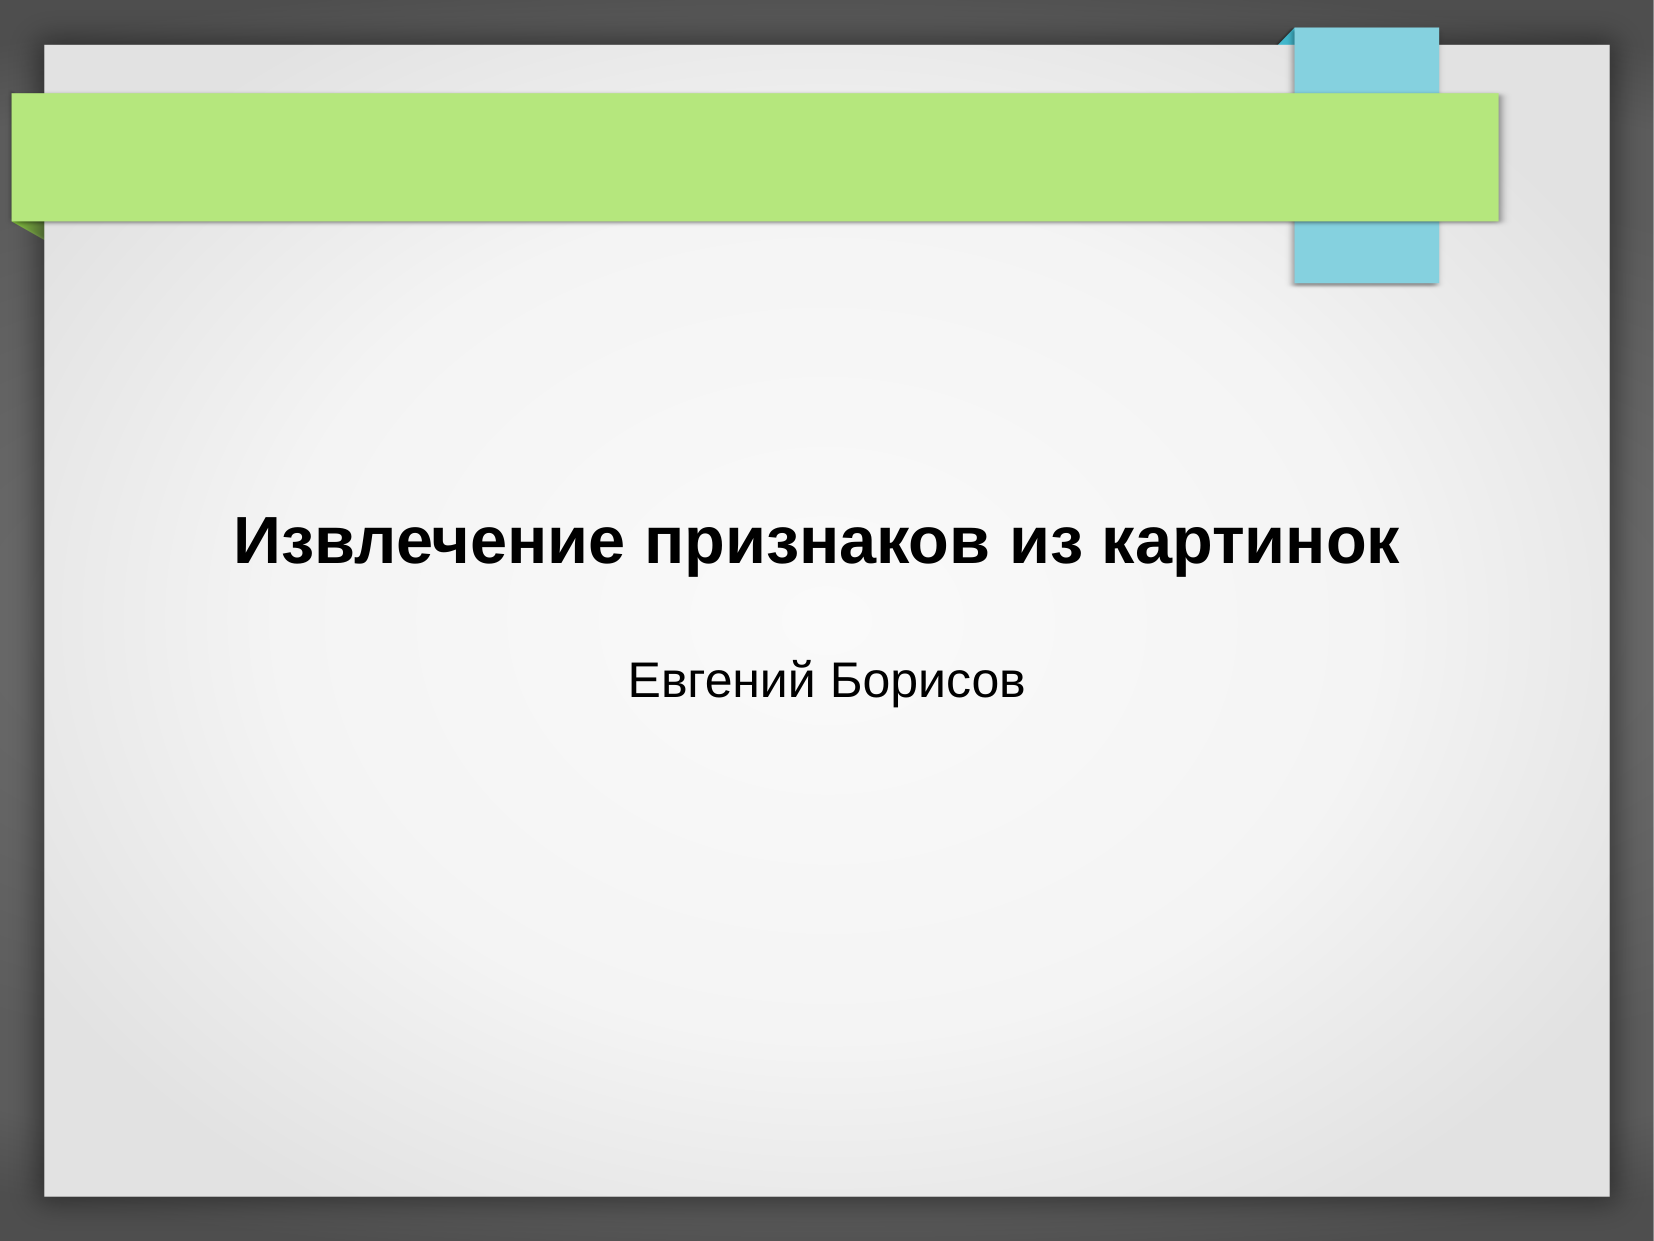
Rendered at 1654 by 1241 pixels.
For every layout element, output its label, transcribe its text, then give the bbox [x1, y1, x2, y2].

picture [0, 0, 1654, 1241]
subtitle Извлечение признаков из картинок Евгений Борисов [82, 290, 1571, 1010]
